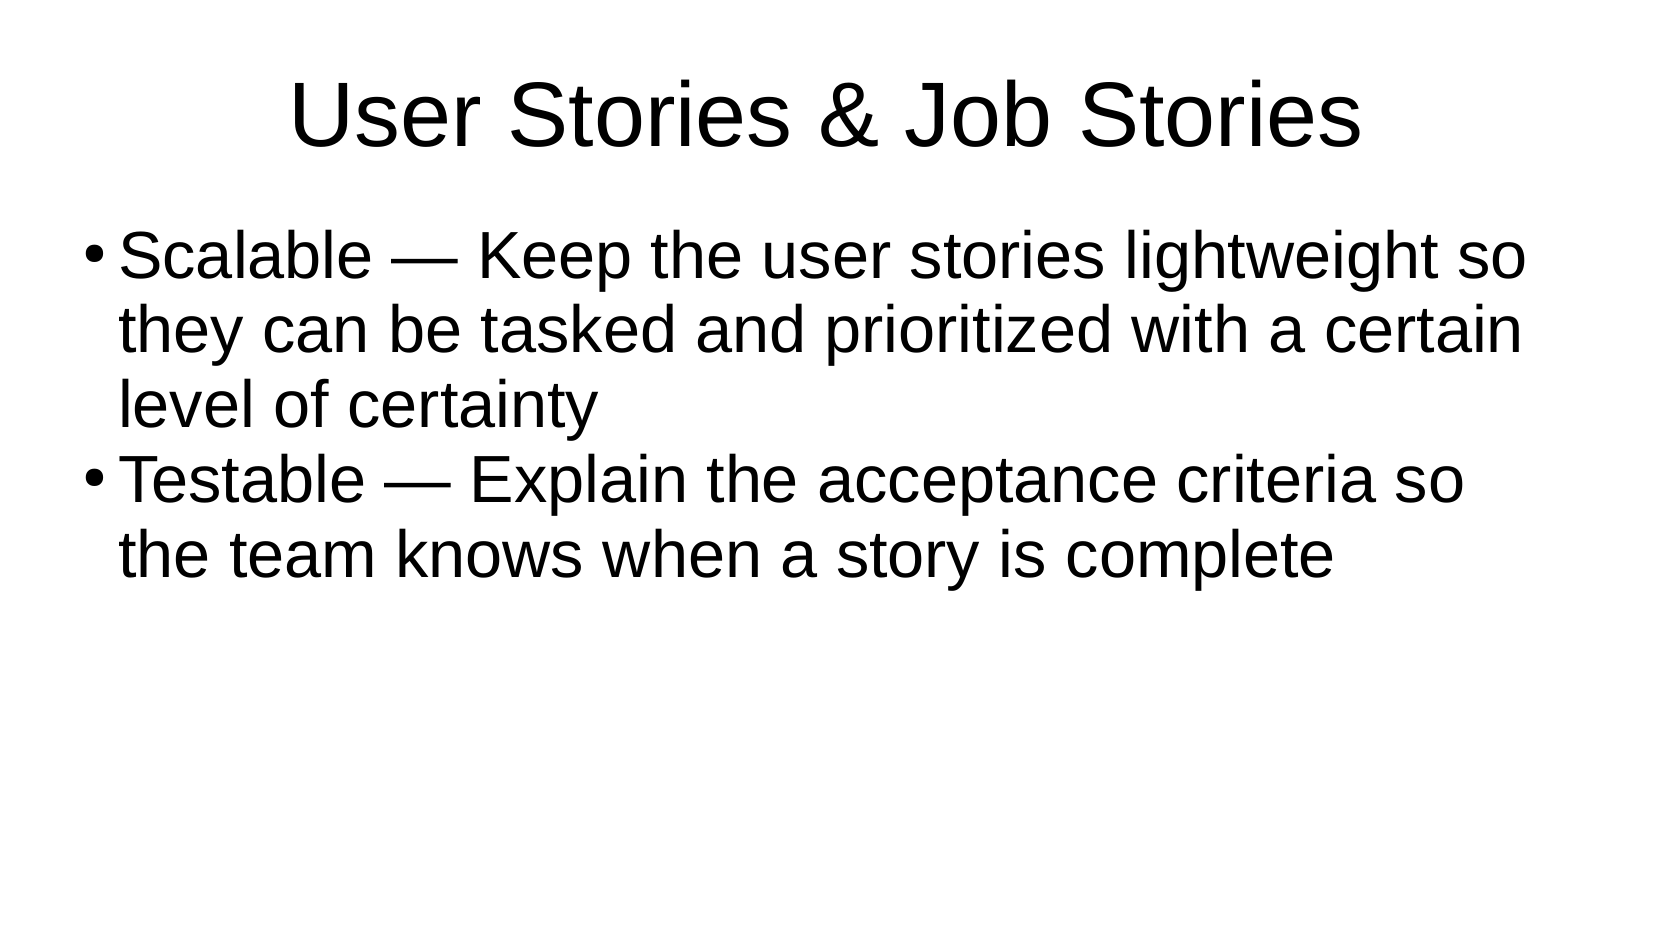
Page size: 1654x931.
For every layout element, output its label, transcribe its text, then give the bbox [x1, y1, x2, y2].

subtitle Scalable — Keep the user stories lightweight so they can be tasked and prioritized with a certain level of certainty Testable — Explain the acceptance criteria so the team knows when a story is complete [82, 217, 1571, 758]
title User Stories & Job Stories [82, 37, 1571, 193]
